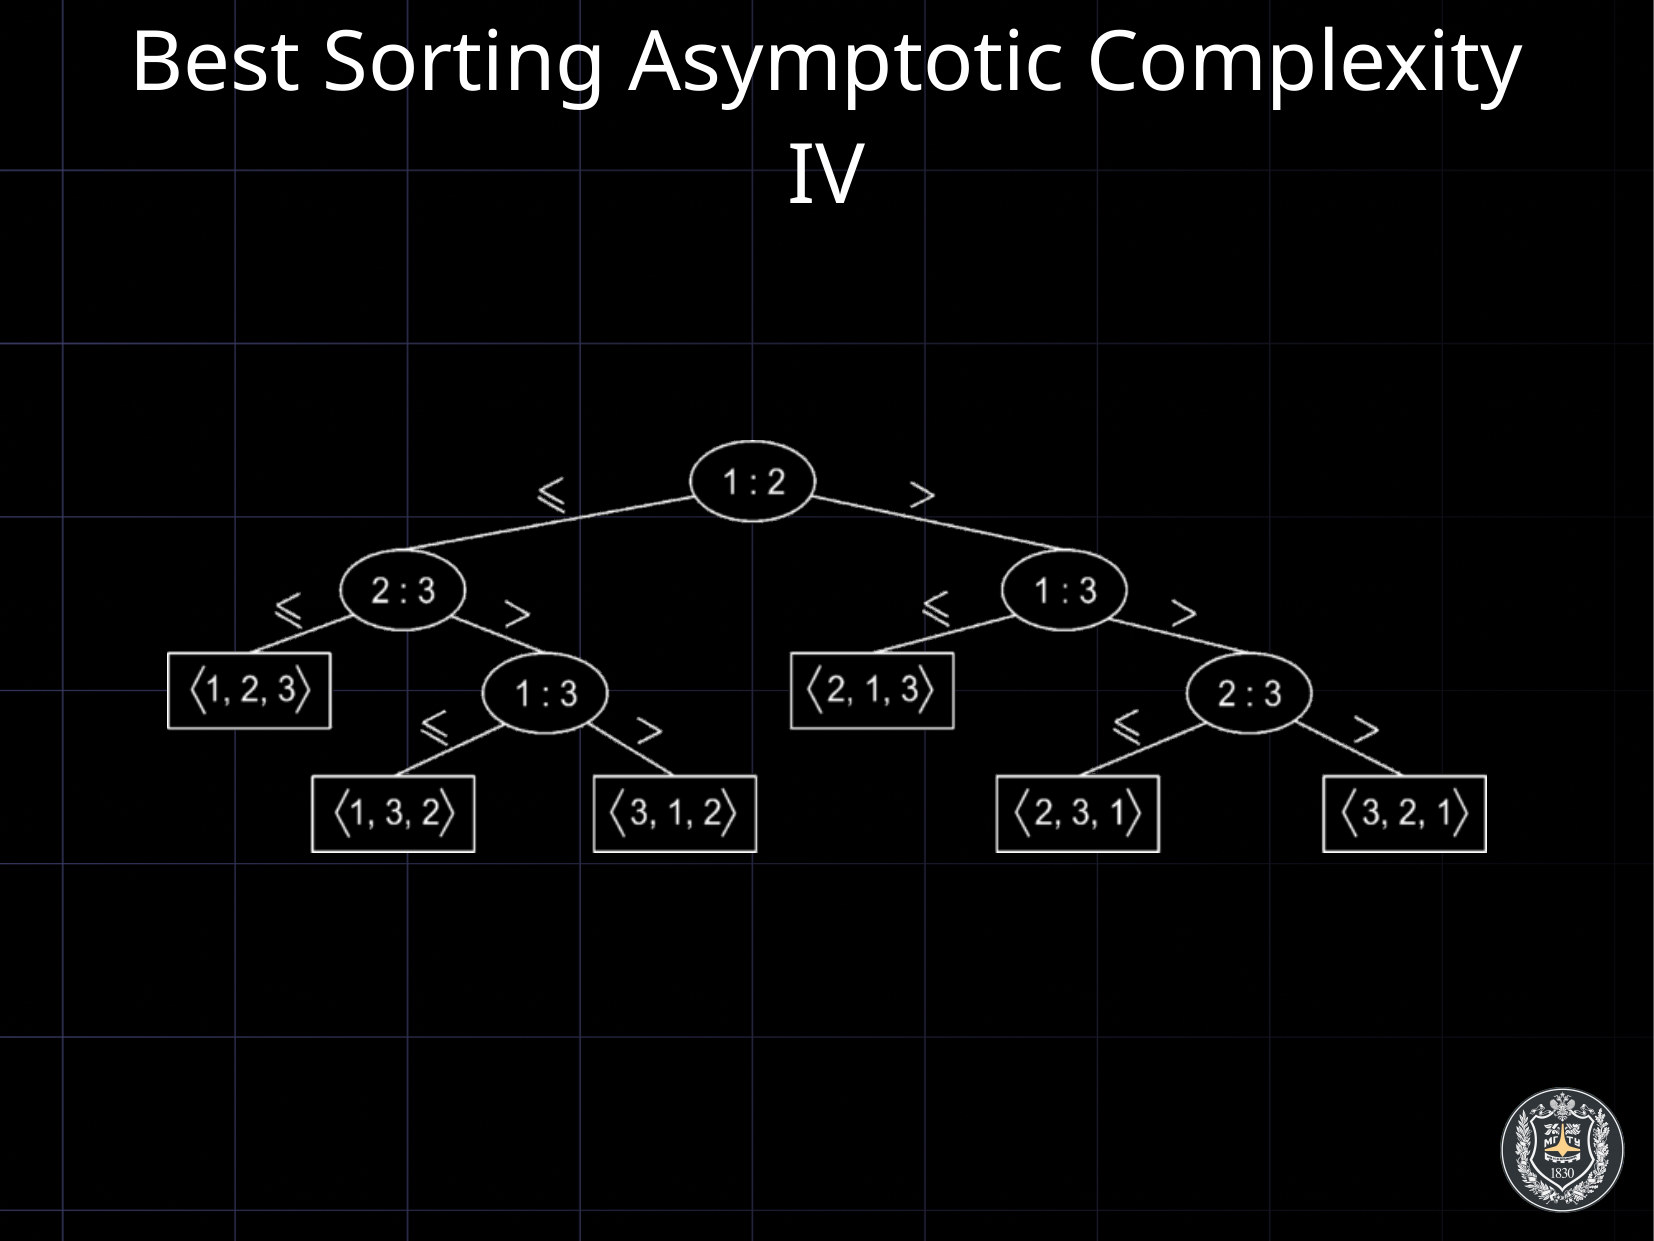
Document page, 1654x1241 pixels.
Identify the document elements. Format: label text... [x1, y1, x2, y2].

picture [0, 0, 1654, 1241]
title Best Sorting Asymptotic Complexity IV [82, 37, 1571, 193]
